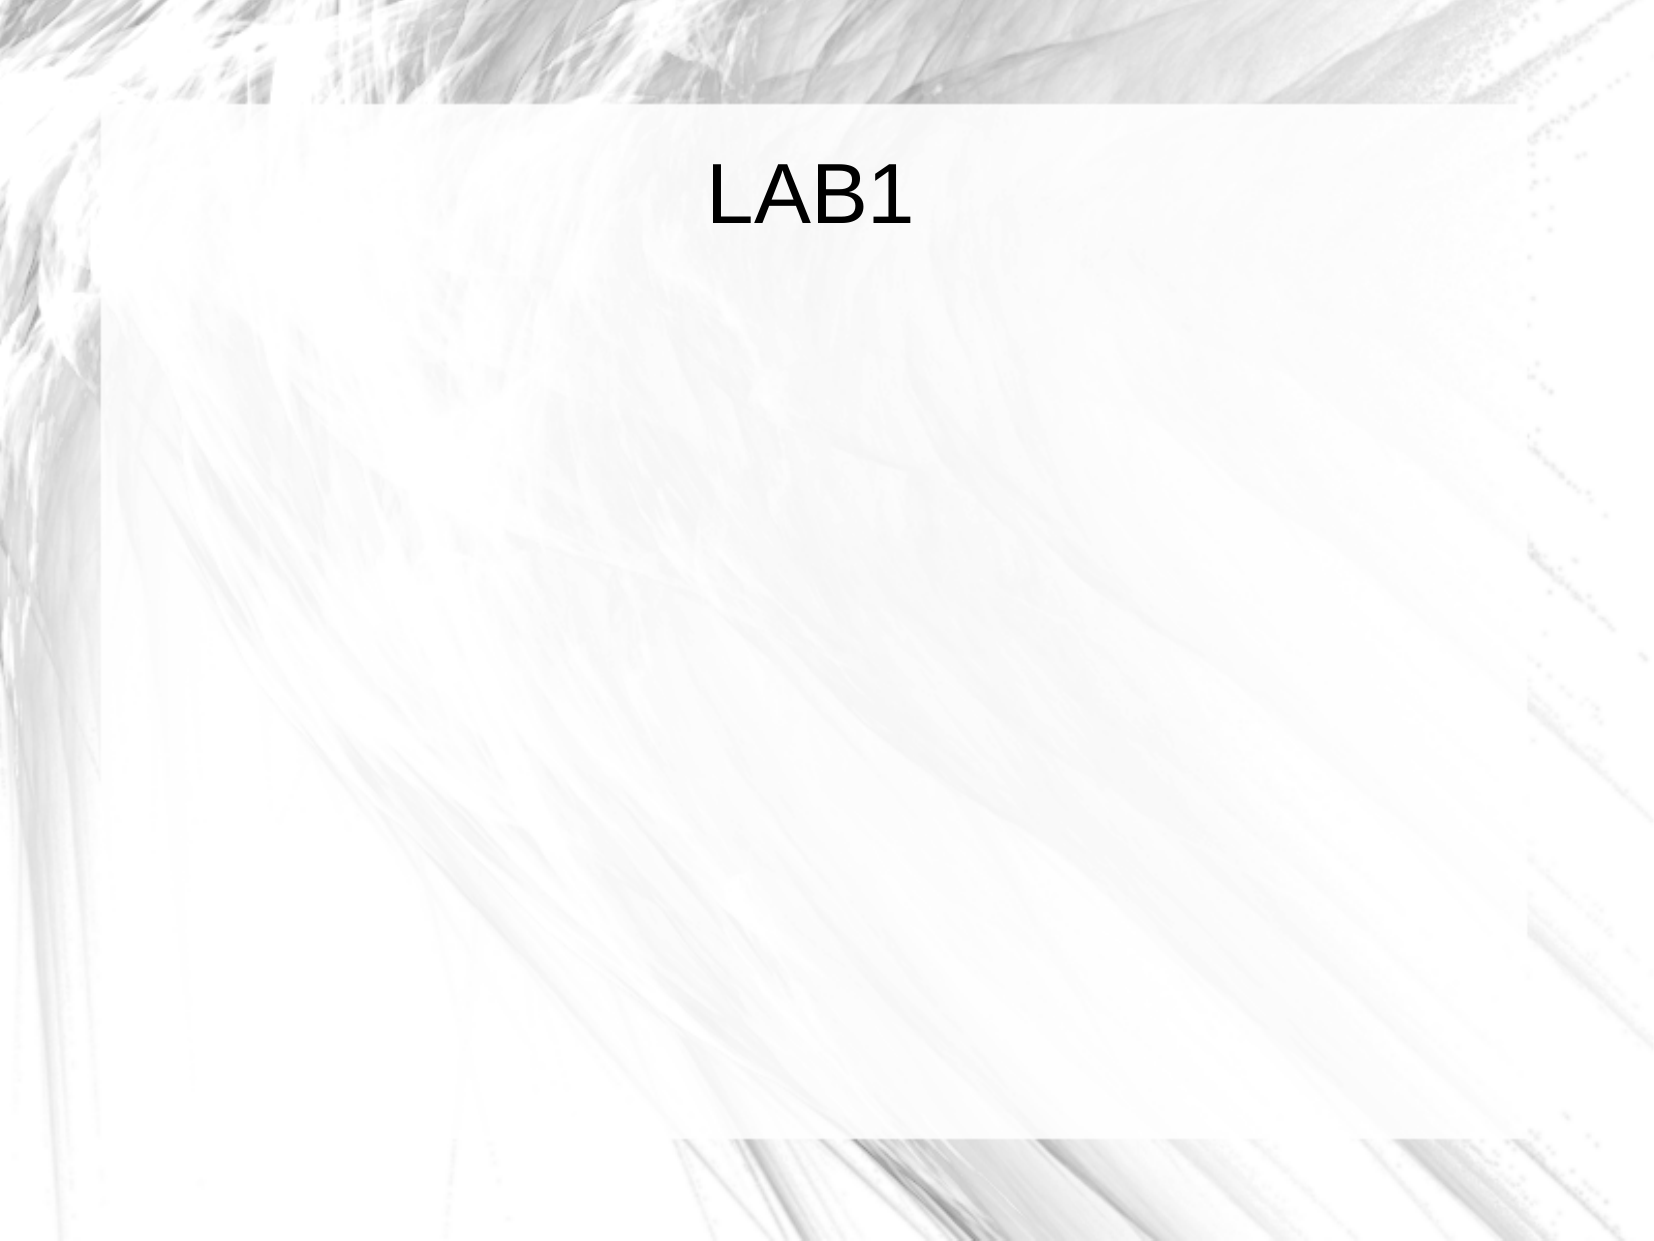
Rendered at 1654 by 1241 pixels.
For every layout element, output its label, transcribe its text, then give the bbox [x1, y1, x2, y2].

title LAB1 [118, 112, 1505, 279]
picture [0, 0, 1654, 1241]
